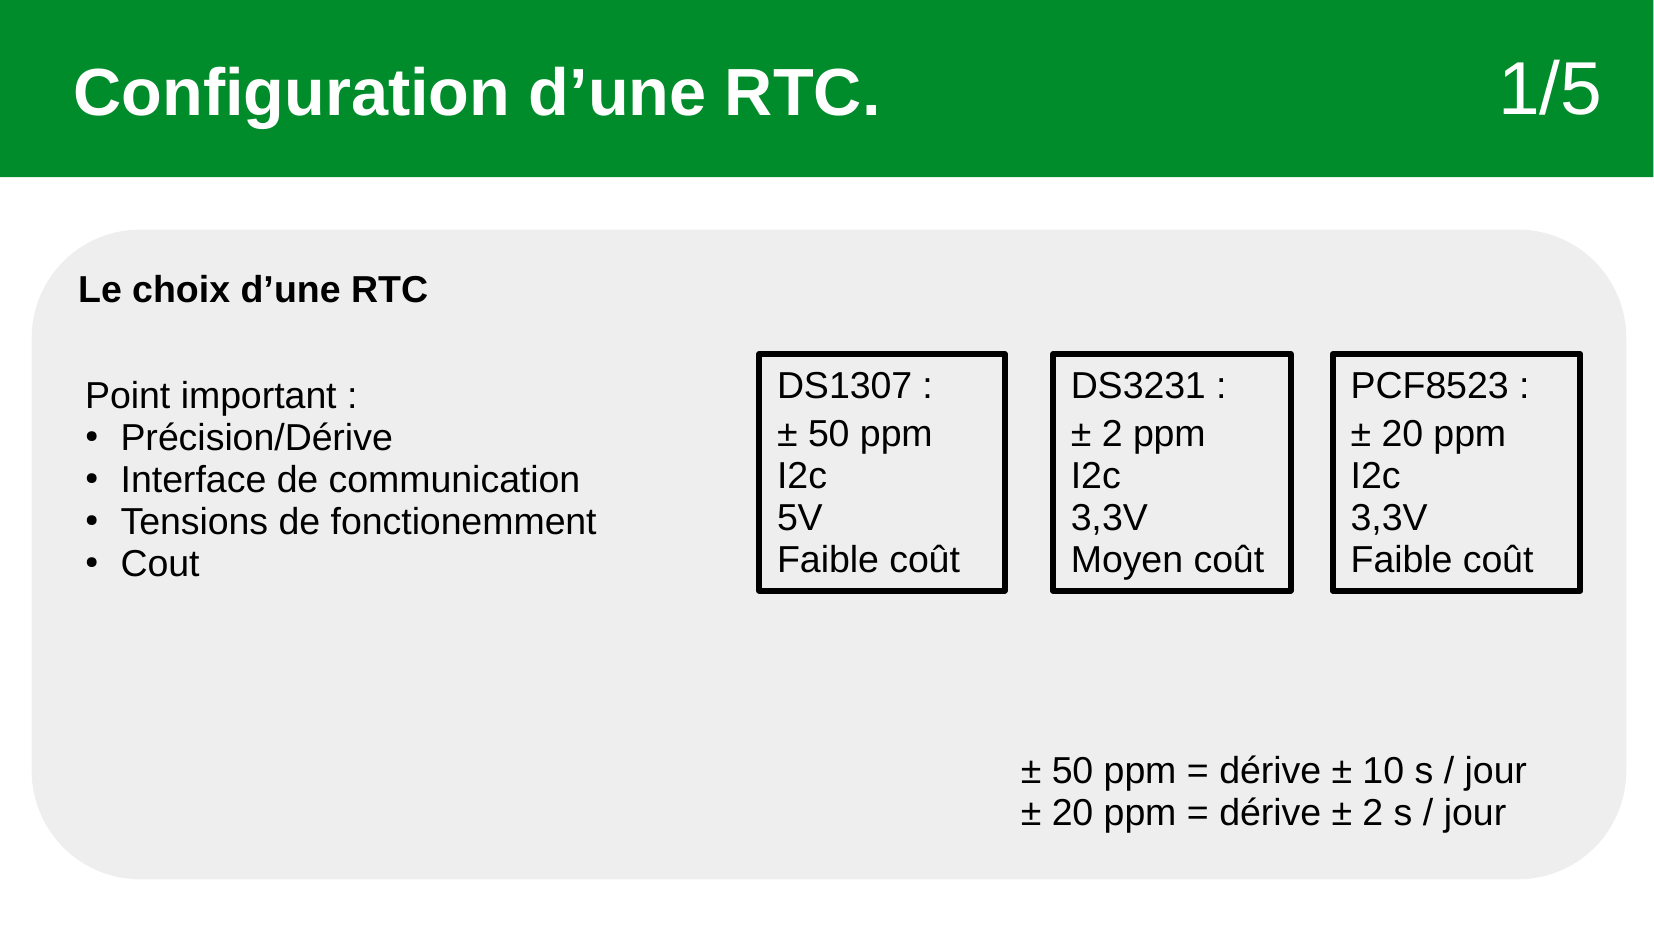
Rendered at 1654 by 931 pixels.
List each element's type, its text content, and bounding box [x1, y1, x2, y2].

text_box 1/5 [1476, 0, 1625, 178]
text_box Point important : Précision/Dérive Interface de communication Tensions de fonctionemment Cout [70, 367, 649, 593]
text_box [1625, 0, 1654, 178]
text_box Le choix d’une RTC [31, 229, 1627, 880]
text_box Configuration d’une RTC. [59, 47, 945, 138]
text_box DS1307 : ± 50 ppm I2c 5V Faible coût [759, 354, 1005, 591]
text_box [0, 0, 1476, 178]
text_box PCF8523 : ± 20 ppm I2c 3,3V Faible coût [1332, 354, 1581, 591]
text_box DS3231 : ± 2 ppm I2c 3,3V Moyen coût [1053, 354, 1291, 591]
text_box ± 50 ppm = dérive ± 10 s / jour ± 20 ppm = dérive ± 2 s / jour [1006, 742, 1554, 842]
